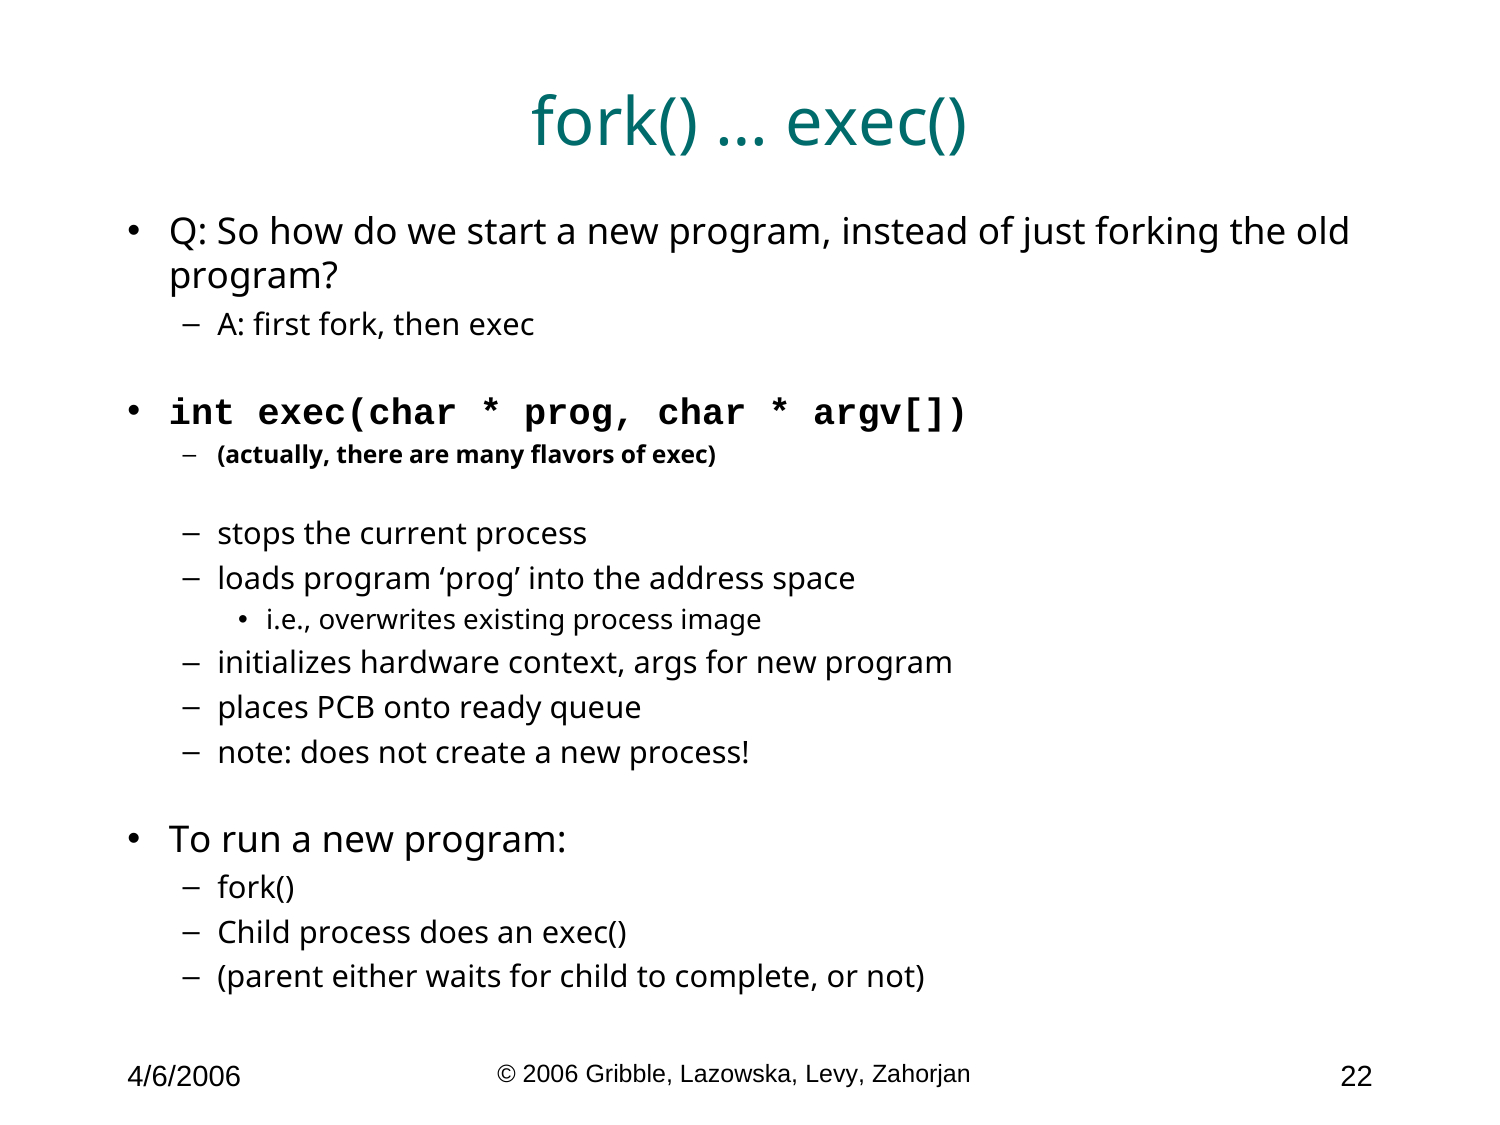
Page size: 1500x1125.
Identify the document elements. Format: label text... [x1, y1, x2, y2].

title fork() … exec() [112, 62, 1388, 175]
list Q: So how do we start a new program, instead of just forking the old program? A: first fork, then exec int exec(char * prog, char * argv[]) (actually, there are many flavors of exec) stops the current process loads program ‘prog’ into the address space i.e., overwrites existing process image initializes hardware context, args for new program places PCB onto ready queue note: does not create a new process! To run a new program: fork() Child process does an exec() (parent either waits for child to complete, or not) [112, 200, 1388, 1013]
